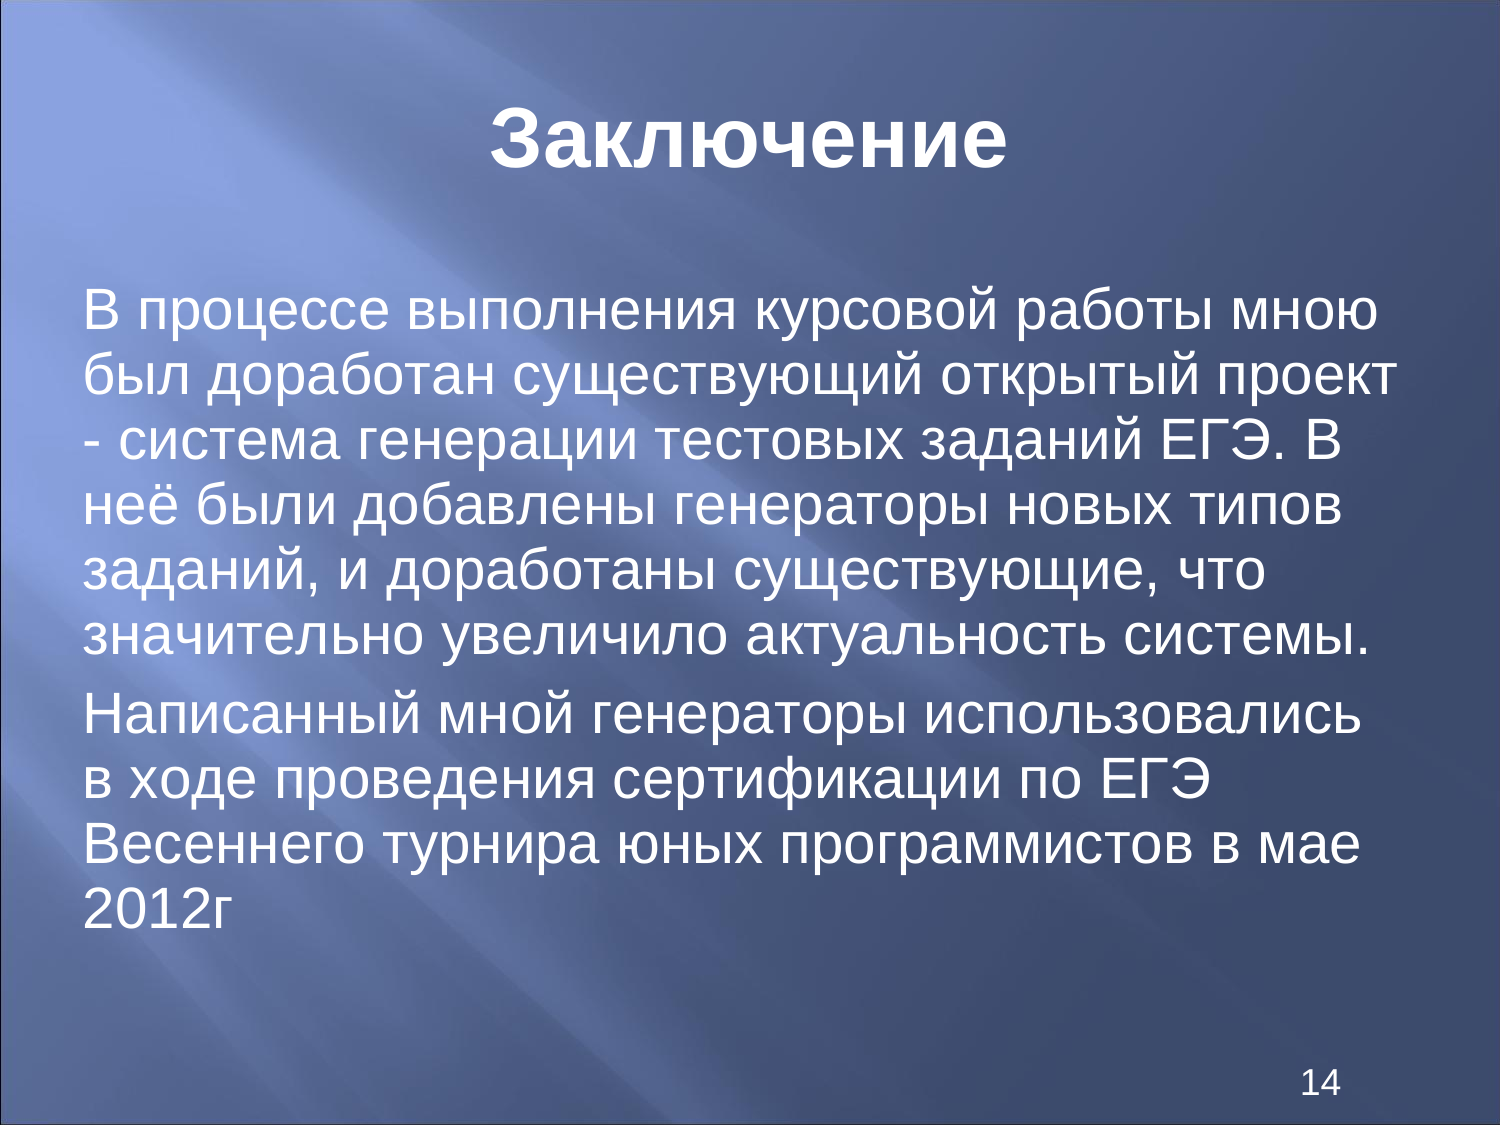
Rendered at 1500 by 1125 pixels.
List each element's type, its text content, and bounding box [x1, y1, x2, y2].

list В процессе выполнения курсовой работы мною был доработан существующий открытый проект - система генерации тестовых заданий ЕГЭ. В неё были добавлены генераторы новых типов заданий, и доработаны существующие, что значительно увеличило актуальность системы. Написанный мной генераторы использовались в ходе проведения сертификации по ЕГЭ Весеннего турнира юных программистов в мае 2012г [67, 265, 1418, 1008]
title Заключение [74, 28, 1425, 249]
picture [0, 0, 1500, 1125]
